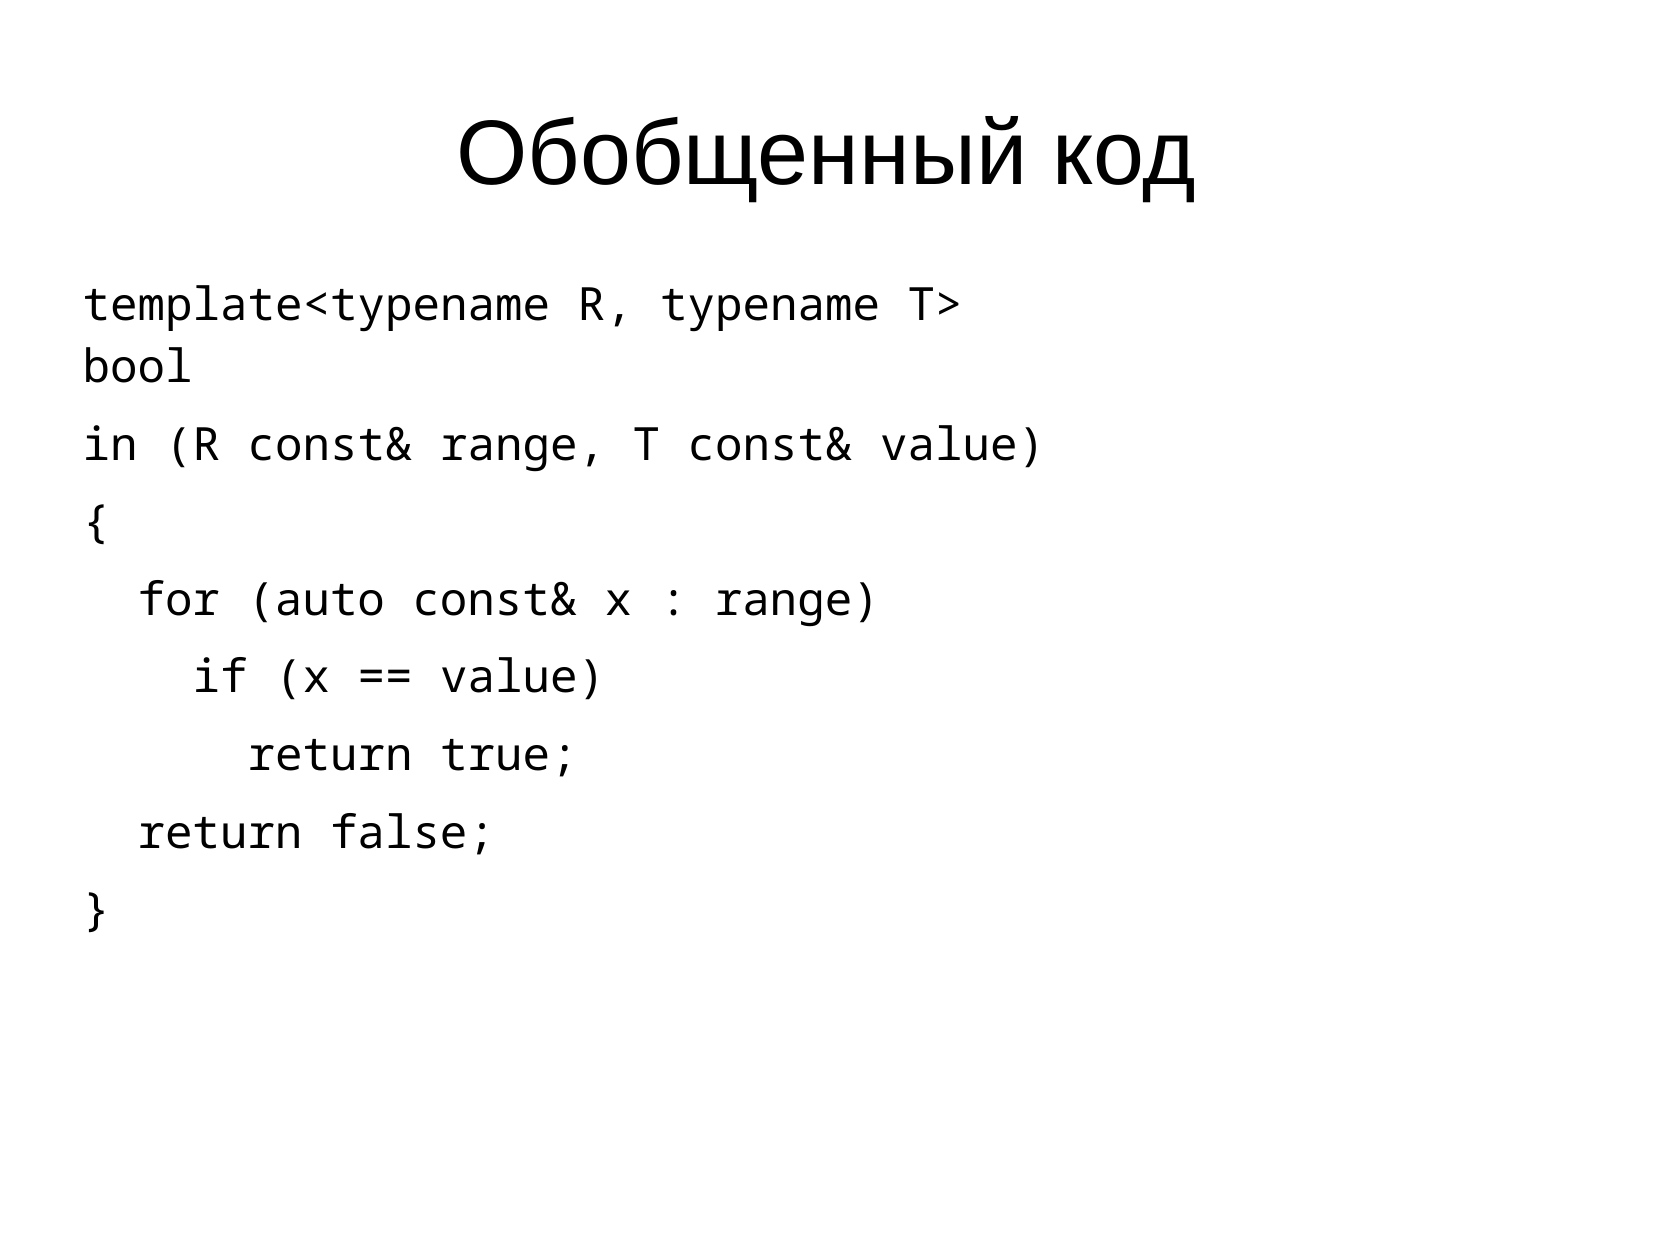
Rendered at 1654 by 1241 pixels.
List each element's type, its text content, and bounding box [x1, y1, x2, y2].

title Обобщенный код [82, 49, 1571, 257]
list template<typename R, typename T> bool in (R const& range, T const& value) { for (auto const& x : range) if (x == value) return true; return false; } [82, 270, 1051, 991]
